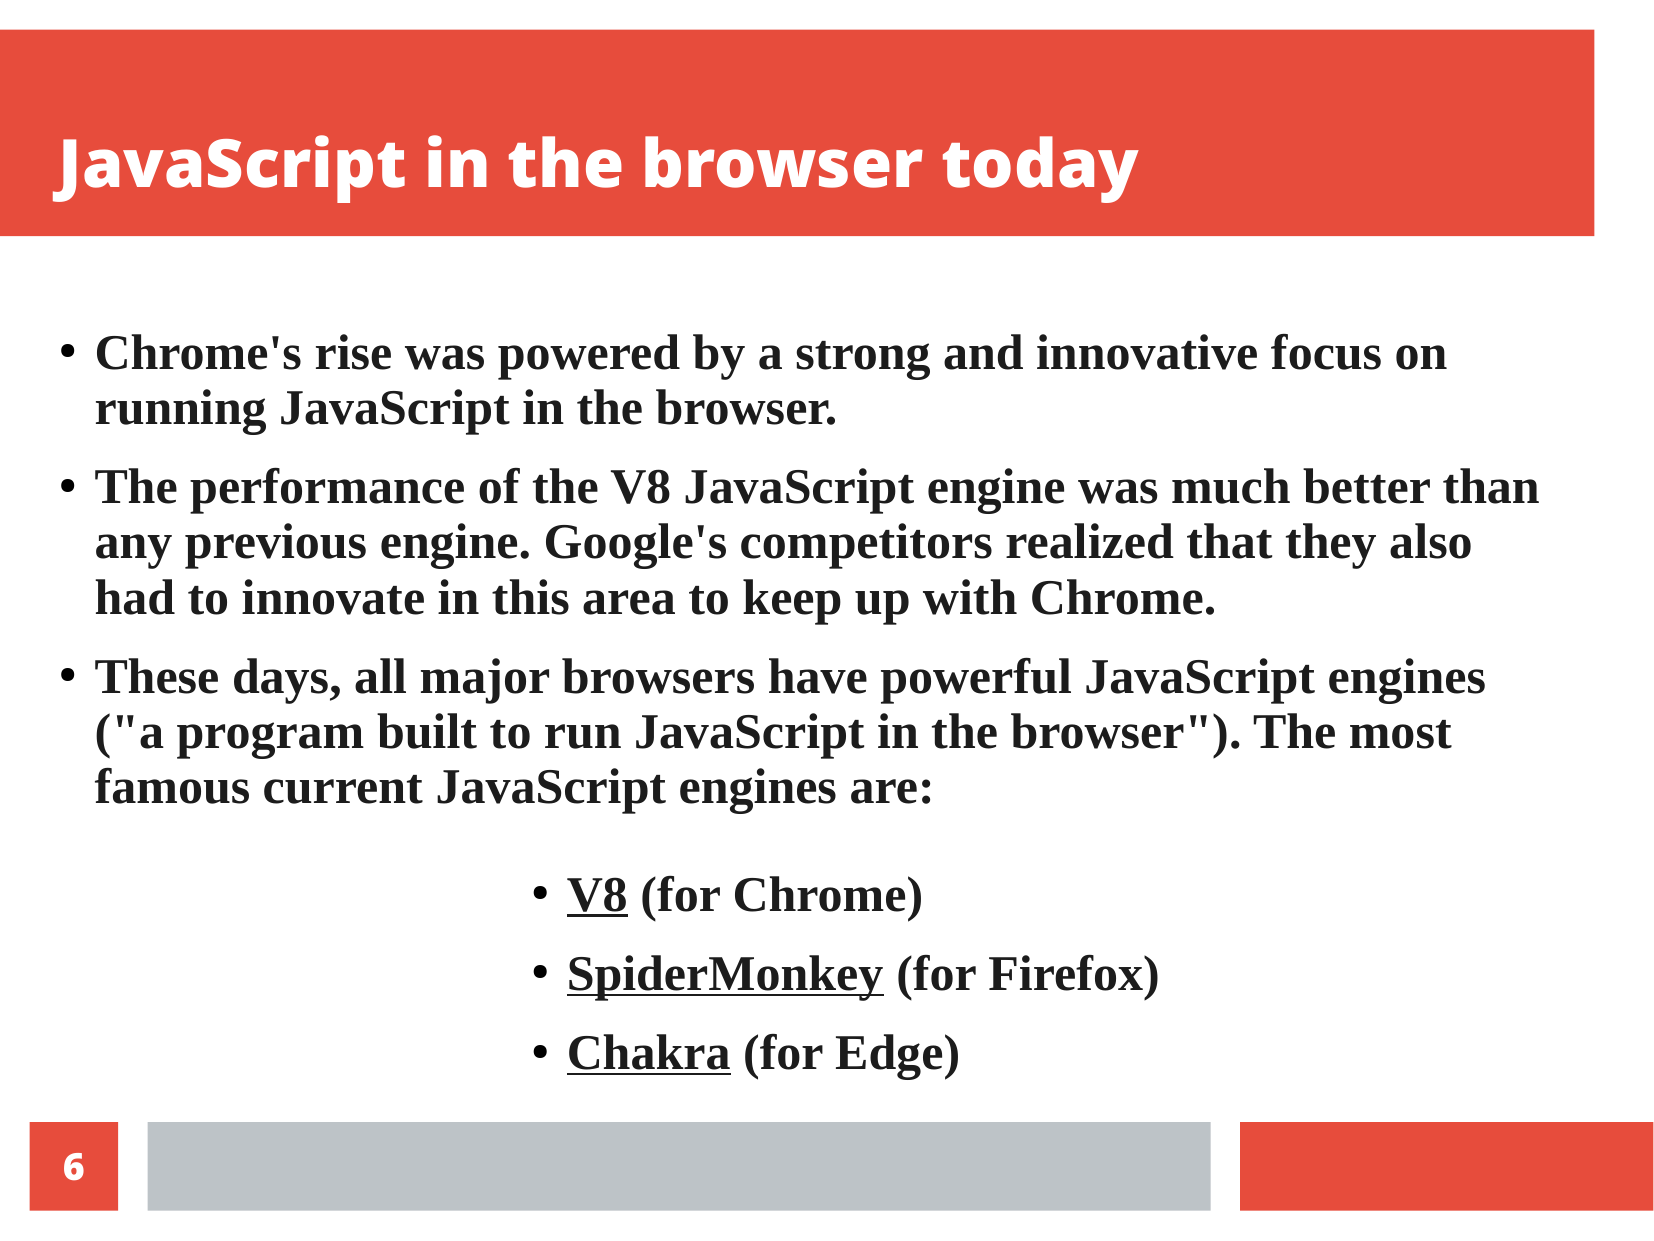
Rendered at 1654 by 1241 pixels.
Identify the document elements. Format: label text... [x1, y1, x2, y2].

list Chrome's rise was powered by a strong and innovative focus on running JavaScript in the browser. The performance of the V8 JavaScript engine was much better than any previous engine. Google's competitors realized that they also had to innovate in this area to keep up with Chrome. These days, all major browsers have powerful JavaScript engines ("a program built to run JavaScript in the browser"). The most famous current JavaScript engines are: V8 (for Chrome) SpiderMonkey (for Firefox) Chakra (for Edge) [59, 324, 1565, 1093]
title JavaScript in the browser today [59, 59, 1595, 207]
